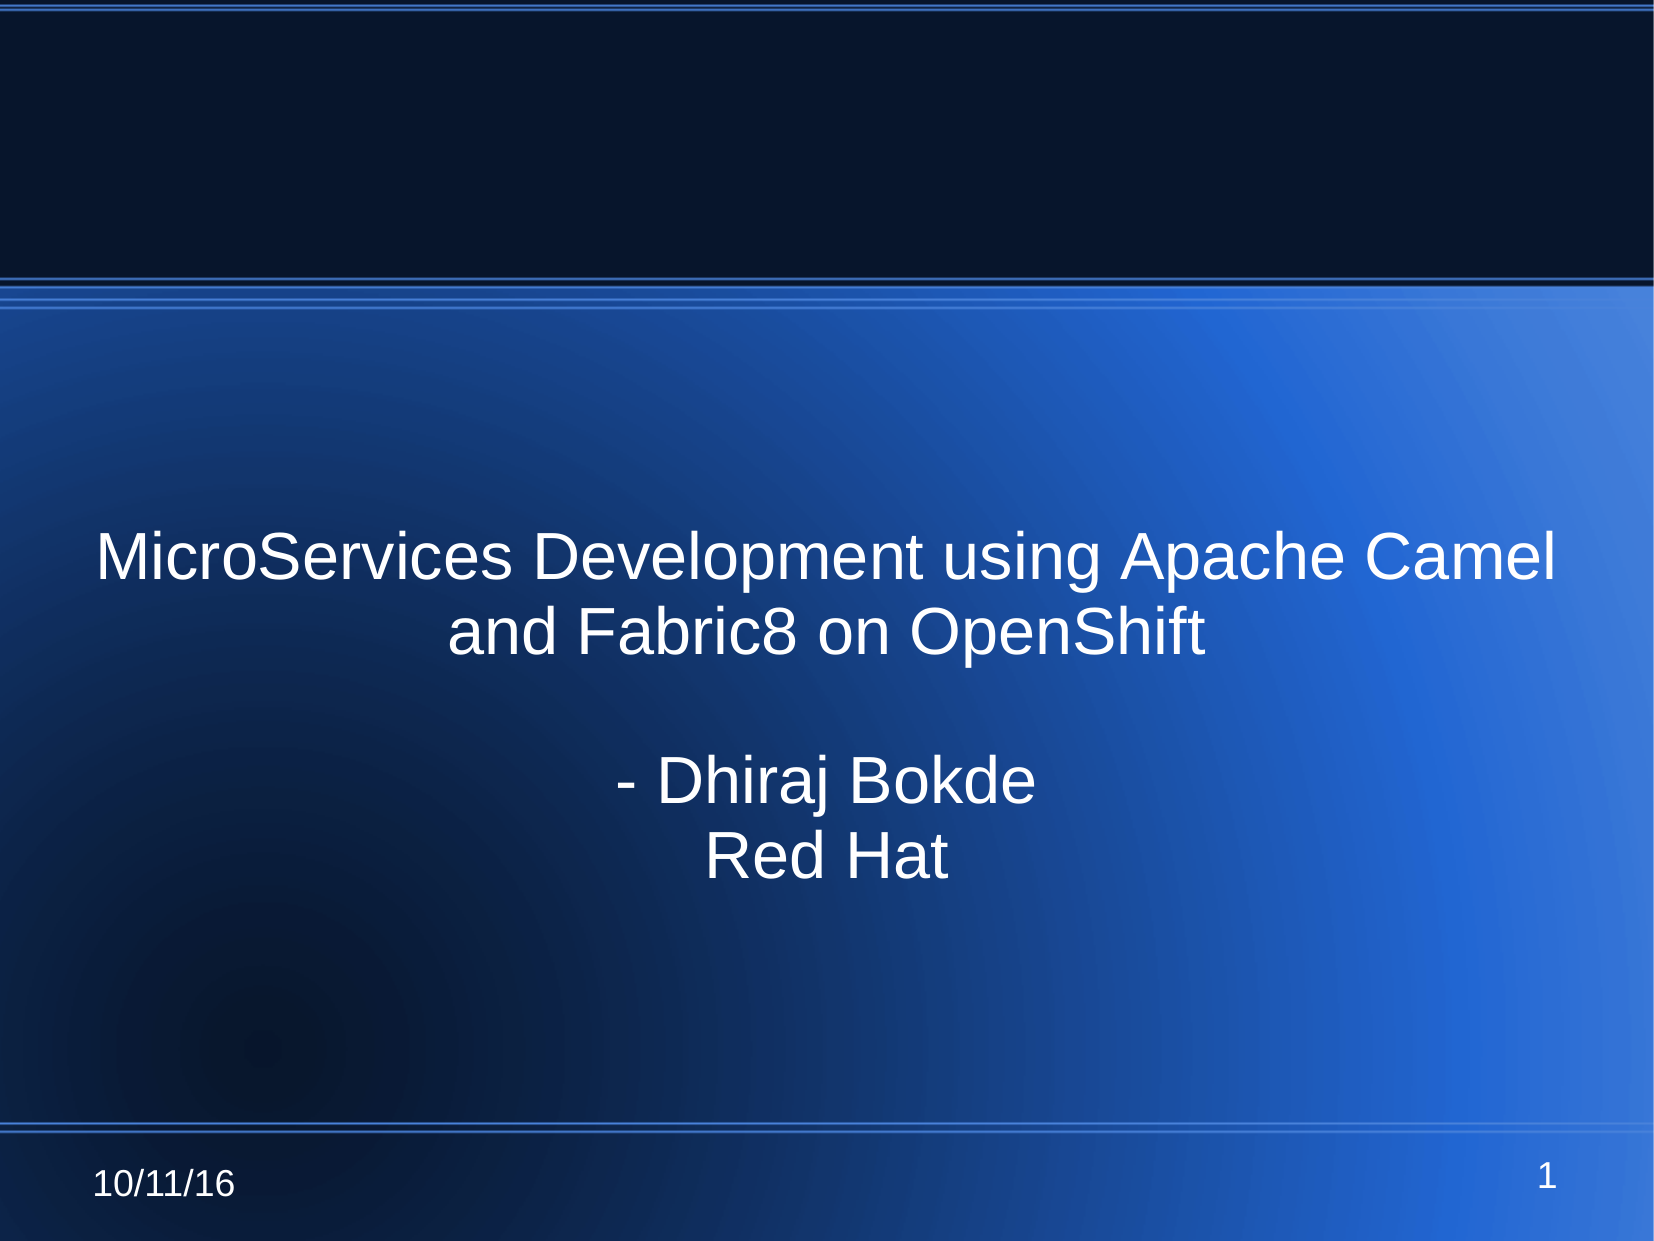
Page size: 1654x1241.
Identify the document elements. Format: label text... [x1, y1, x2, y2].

subtitle MicroServices Development using Apache Camel and Fabric8 on OpenShift - Dhiraj Bokde Red Hat [82, 355, 1571, 1058]
picture [0, 0, 1654, 1241]
